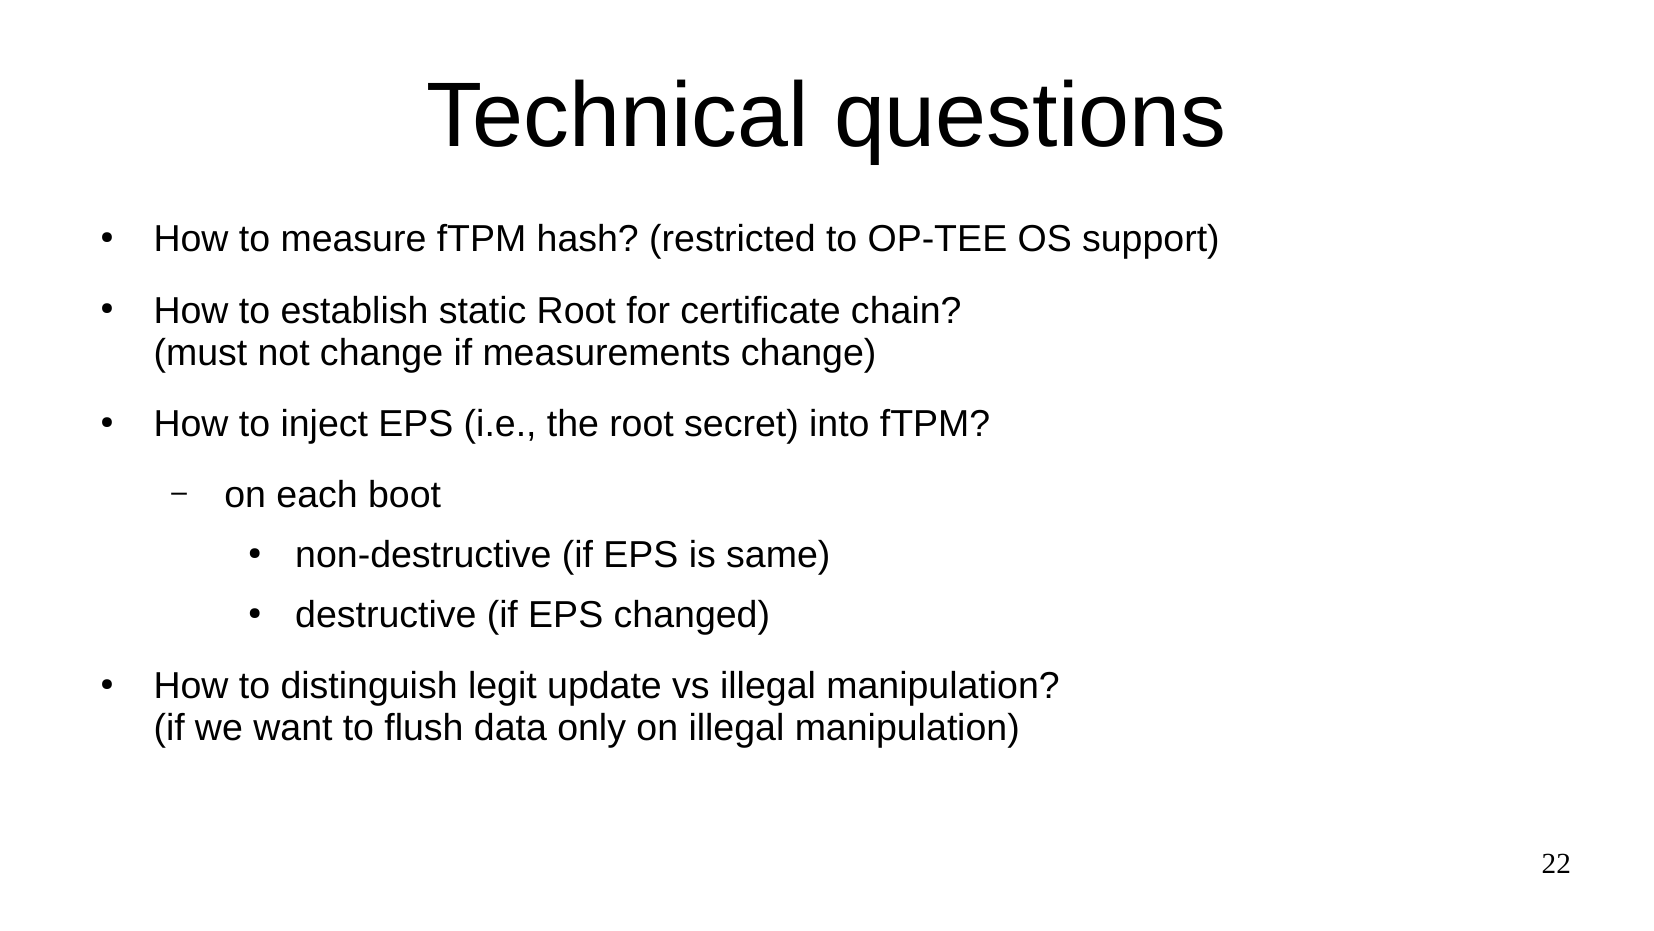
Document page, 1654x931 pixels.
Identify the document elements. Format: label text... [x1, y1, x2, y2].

title Technical questions [82, 37, 1571, 193]
list How to measure fTPM hash? (restricted to OP-TEE OS support) How to establish static Root for certificate chain? (must not change if measurements change) How to inject EPS (i.e., the root secret) into fTPM? on each boot non-destructive (if EPS is same) destructive (if EPS changed) How to distinguish legit update vs illegal manipulation? (if we want to flush data only on illegal manipulation) [82, 217, 1571, 758]
